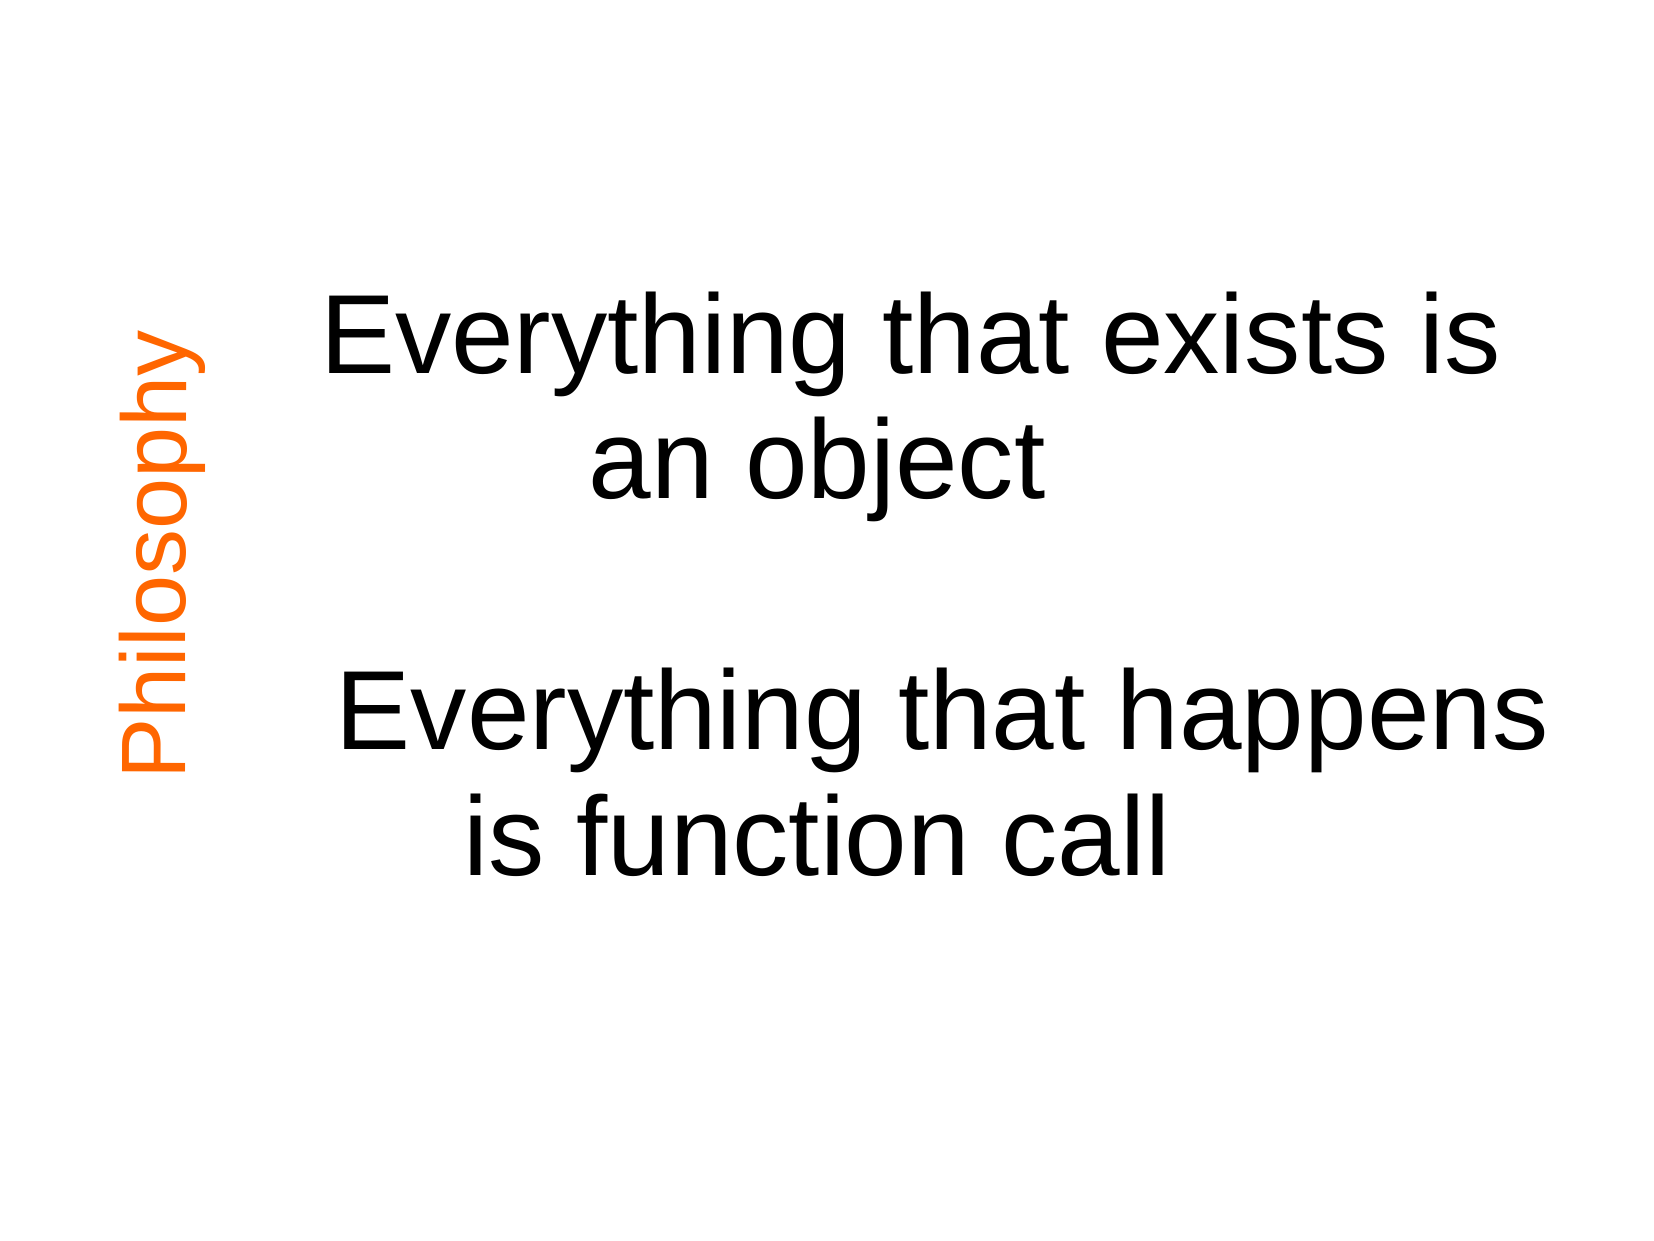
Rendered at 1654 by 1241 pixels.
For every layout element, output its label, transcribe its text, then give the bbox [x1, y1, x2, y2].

title Philosophy [48, 0, 260, 1241]
text_box Everything that exists is an object Everything that happens is function call [94, 47, 1571, 1146]
